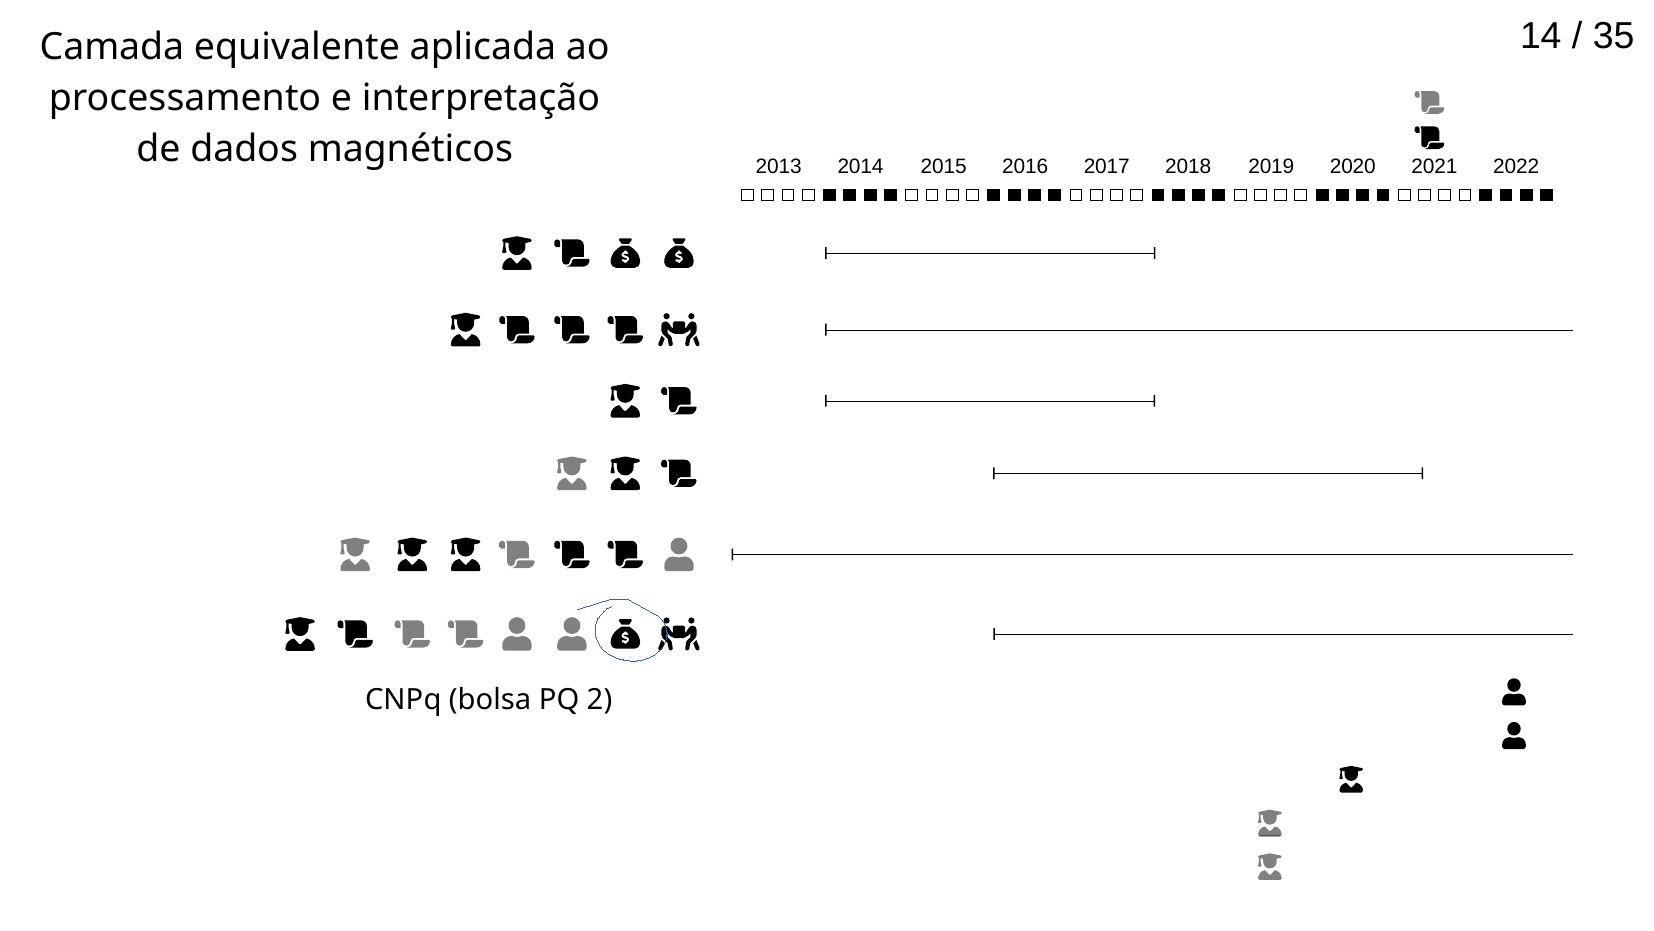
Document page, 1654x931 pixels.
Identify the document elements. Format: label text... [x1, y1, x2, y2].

text_box [1028, 189, 1041, 201]
text_box [552, 611, 591, 650]
text_box [1274, 189, 1287, 201]
picture [664, 238, 694, 268]
picture [661, 457, 697, 489]
text_box CNPq (bolsa PQ 2) [350, 650, 652, 746]
picture [610, 238, 641, 268]
picture [1414, 124, 1445, 151]
text_box 2021 [1396, 147, 1473, 186]
text_box [1008, 189, 1021, 201]
text_box [1212, 189, 1225, 201]
text_box [1459, 189, 1471, 201]
text_box [659, 534, 698, 577]
text_box [1398, 189, 1411, 201]
text_box [1377, 189, 1389, 201]
picture [554, 237, 590, 269]
text_box [1130, 189, 1143, 201]
text_box [333, 532, 372, 575]
text_box [393, 611, 432, 650]
text_box [1257, 851, 1284, 880]
text_box [946, 189, 959, 201]
text_box 2018 [1150, 147, 1227, 186]
picture [1502, 678, 1526, 706]
text_box [1172, 189, 1185, 201]
text_box [884, 189, 897, 201]
picture [337, 618, 373, 650]
picture [1502, 721, 1526, 750]
text_box [1294, 189, 1307, 201]
text_box [802, 189, 815, 201]
picture [658, 617, 700, 651]
text_box 2022 [1478, 147, 1555, 186]
picture [450, 537, 481, 572]
text_box [782, 189, 794, 201]
picture [554, 538, 590, 571]
text_box [966, 189, 979, 201]
text_box 2016 [987, 147, 1064, 186]
text_box [843, 189, 856, 201]
text_box 2015 [905, 147, 982, 186]
picture [658, 313, 700, 347]
picture [450, 312, 481, 347]
text_box [1336, 189, 1349, 201]
text_box [1234, 189, 1247, 201]
text_box [823, 189, 836, 201]
text_box [1479, 189, 1492, 201]
text_box [1520, 189, 1533, 201]
text_box Camada equivalente aplicada ao processamento e interpretação de dados magnéticos [11, 33, 638, 159]
text_box 2014 [822, 147, 899, 186]
text_box [1257, 806, 1284, 836]
picture [607, 313, 644, 346]
picture [502, 236, 532, 270]
text_box 2019 [1233, 147, 1310, 186]
text_box [1418, 189, 1431, 201]
text_box [1316, 189, 1329, 201]
text_box [1540, 189, 1553, 201]
text_box [1356, 189, 1369, 201]
text_box [1070, 189, 1082, 201]
text_box [1090, 189, 1103, 201]
picture [610, 619, 641, 649]
text_box 2017 [1068, 147, 1145, 186]
text_box [1110, 189, 1123, 201]
picture [661, 385, 697, 417]
text_box [926, 189, 938, 201]
text_box [864, 189, 877, 201]
text_box [1192, 189, 1205, 201]
text_box [499, 532, 538, 575]
picture [610, 383, 641, 418]
text_box [1254, 189, 1267, 201]
text_box 2020 [1315, 147, 1391, 186]
picture [1339, 765, 1364, 793]
picture [607, 538, 644, 571]
text_box [987, 189, 1000, 201]
text_box [497, 611, 536, 650]
picture [397, 537, 428, 572]
text_box [905, 189, 918, 201]
picture [610, 456, 641, 491]
text_box <number> / 35 [1375, 0, 1654, 71]
text_box [1438, 189, 1451, 201]
text_box [1048, 189, 1061, 201]
text_box [741, 189, 754, 201]
text_box [446, 611, 485, 650]
text_box [761, 189, 774, 201]
text_box [550, 450, 589, 493]
picture [499, 313, 535, 346]
text_box [1413, 83, 1446, 119]
picture [554, 313, 590, 346]
text_box 2013 [740, 147, 817, 186]
text_box [1500, 189, 1512, 201]
text_box [1152, 189, 1164, 201]
picture [285, 617, 315, 651]
